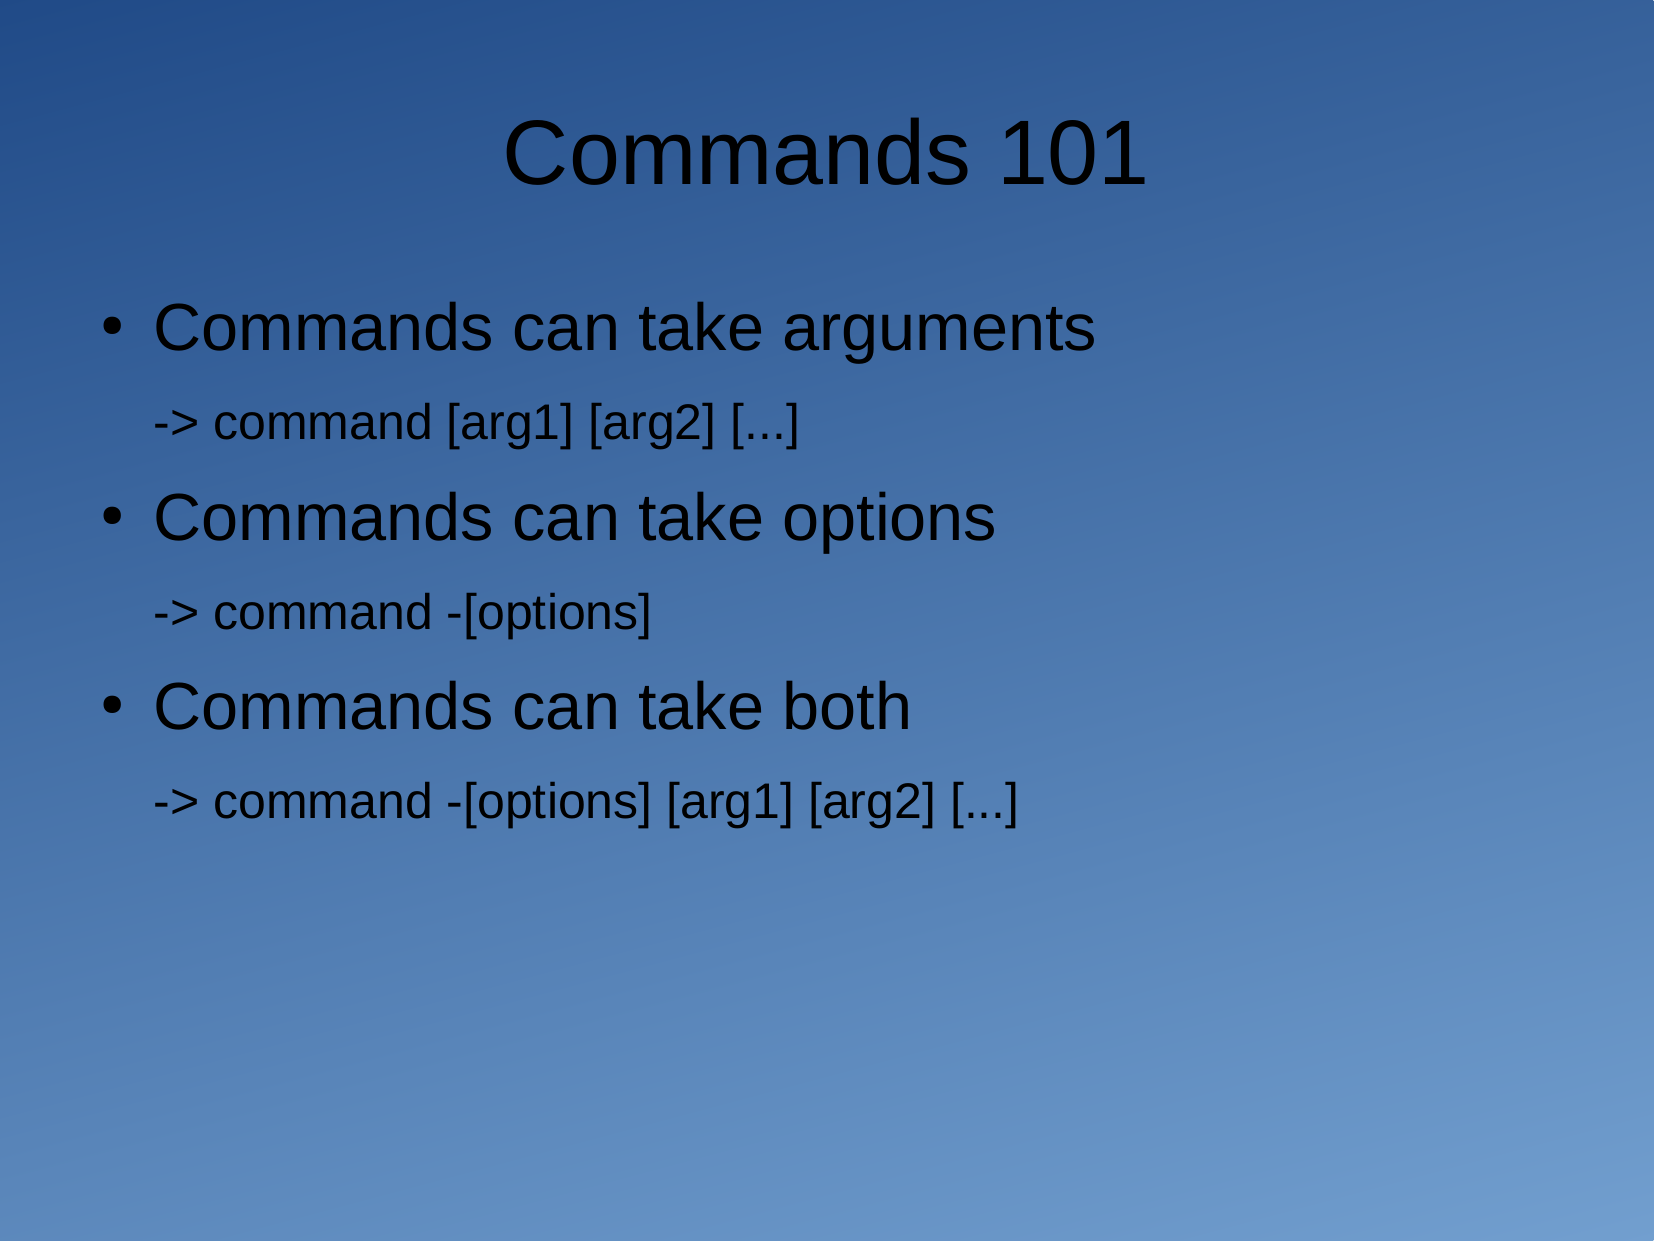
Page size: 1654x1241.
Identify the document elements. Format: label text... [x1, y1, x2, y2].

title Commands 101 [82, 49, 1571, 257]
list Commands can take arguments -> command [arg1] [arg2] [...] Commands can take options -> command -[options] Commands can take both -> command -[options] [arg1] [arg2] [...] [82, 290, 1571, 1010]
